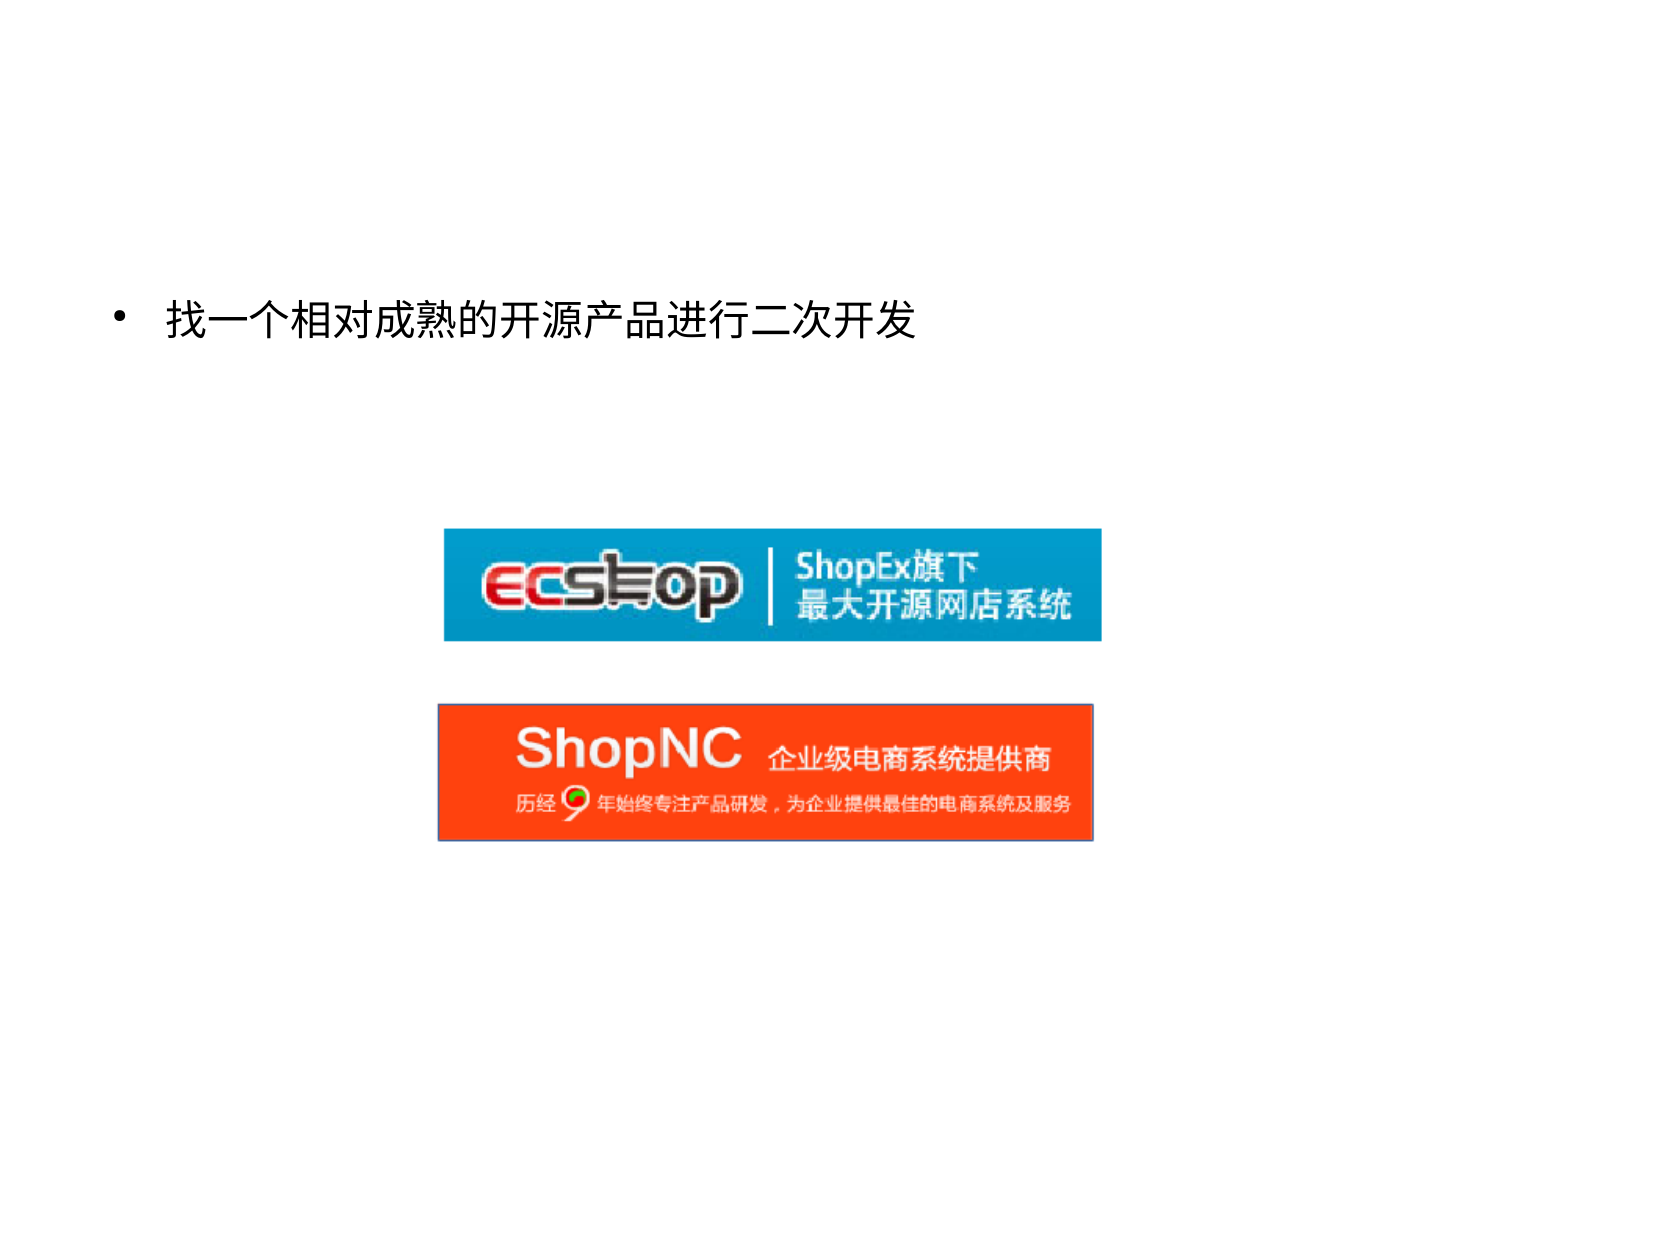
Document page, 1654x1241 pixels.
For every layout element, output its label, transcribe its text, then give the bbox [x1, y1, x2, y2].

list 找一个相对成熟的开源产品进行二次开发 [94, 106, 1571, 1146]
picture [377, 446, 1163, 898]
